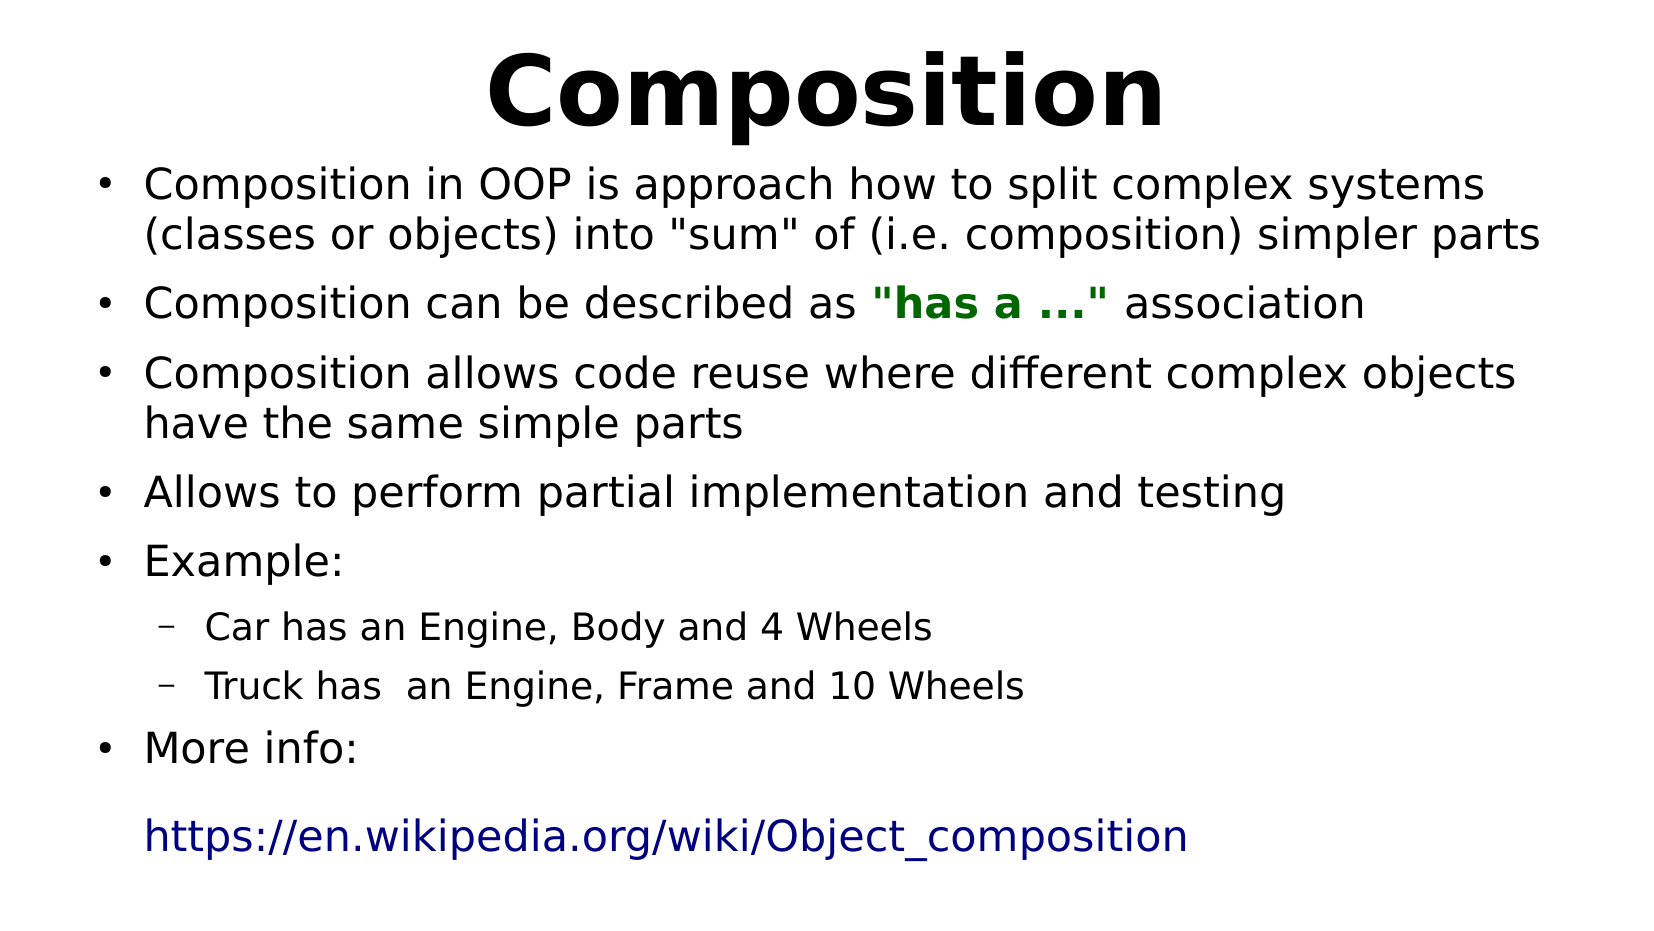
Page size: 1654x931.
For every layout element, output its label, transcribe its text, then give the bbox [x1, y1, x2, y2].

title Composition [82, 34, 1571, 149]
list Composition in OOP is approach how to split complex systems (classes or objects) into "sum" of (i.e. composition) simpler parts Composition can be described as "has a ..." association Composition allows code reuse where different complex objects have the same simple parts Allows to perform partial implementation and testing Example: Car has an Engine, Body and 4 Wheels Truck has an Engine, Frame and 10 Wheels More info: https://en.wikipedia.org/wiki/Object_composition [82, 159, 1607, 886]
